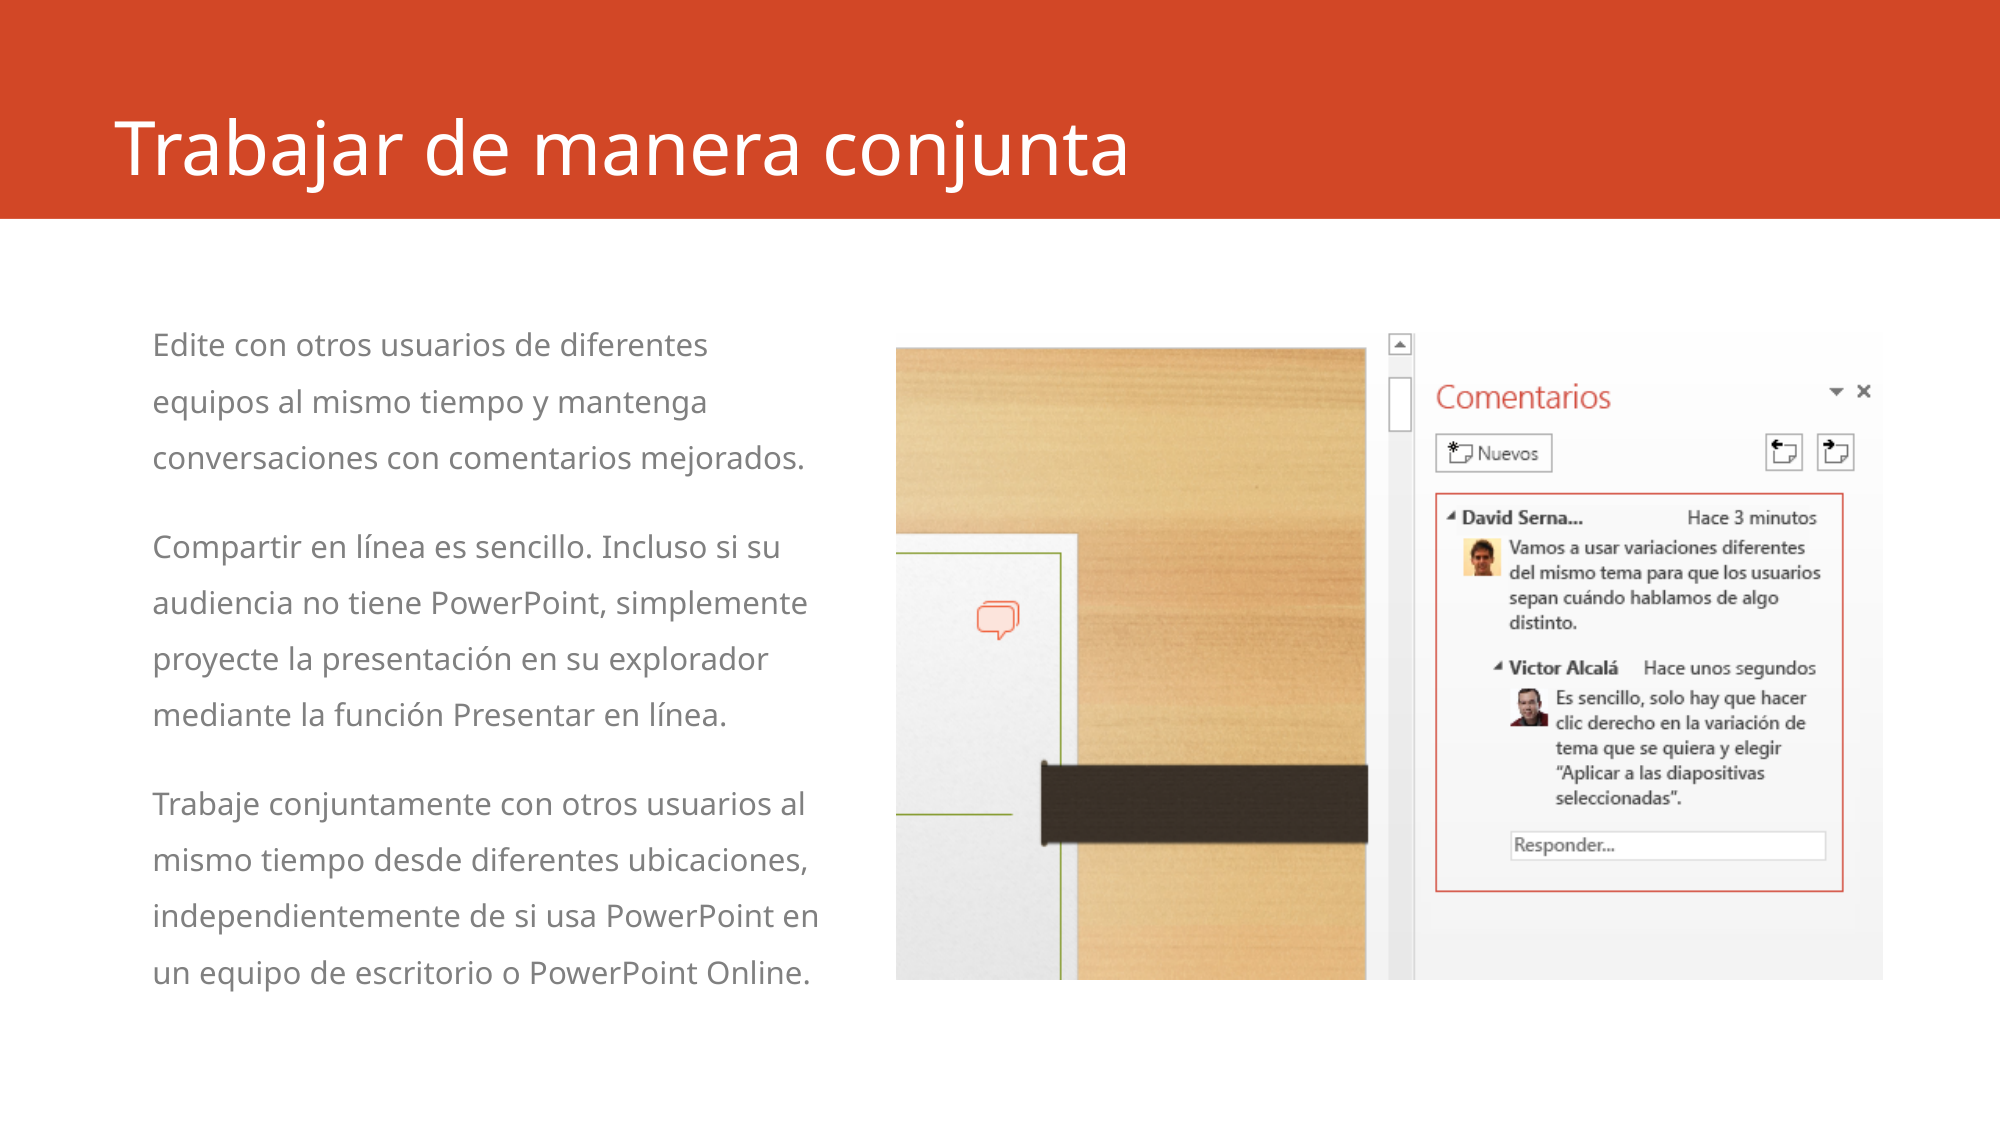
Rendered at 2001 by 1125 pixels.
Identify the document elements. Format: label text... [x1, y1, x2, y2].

list Edite con otros usuarios de diferentes equipos al mismo tiempo y mantenga conversaciones con comentarios mejorados. Compartir en línea es sencillo. Incluso si su audiencia no tiene PowerPoint, simplemente proyecte la presentación en su explorador mediante la función Presentar en línea. Trabaje conjuntamente con otros usuarios al mismo tiempo desde diferentes ubicaciones, independientemente de si usa PowerPoint en un equipo de escritorio o PowerPoint Online. [137, 299, 839, 1014]
title Trabajar de manera conjunta [99, 0, 1863, 199]
picture [896, 332, 1883, 980]
